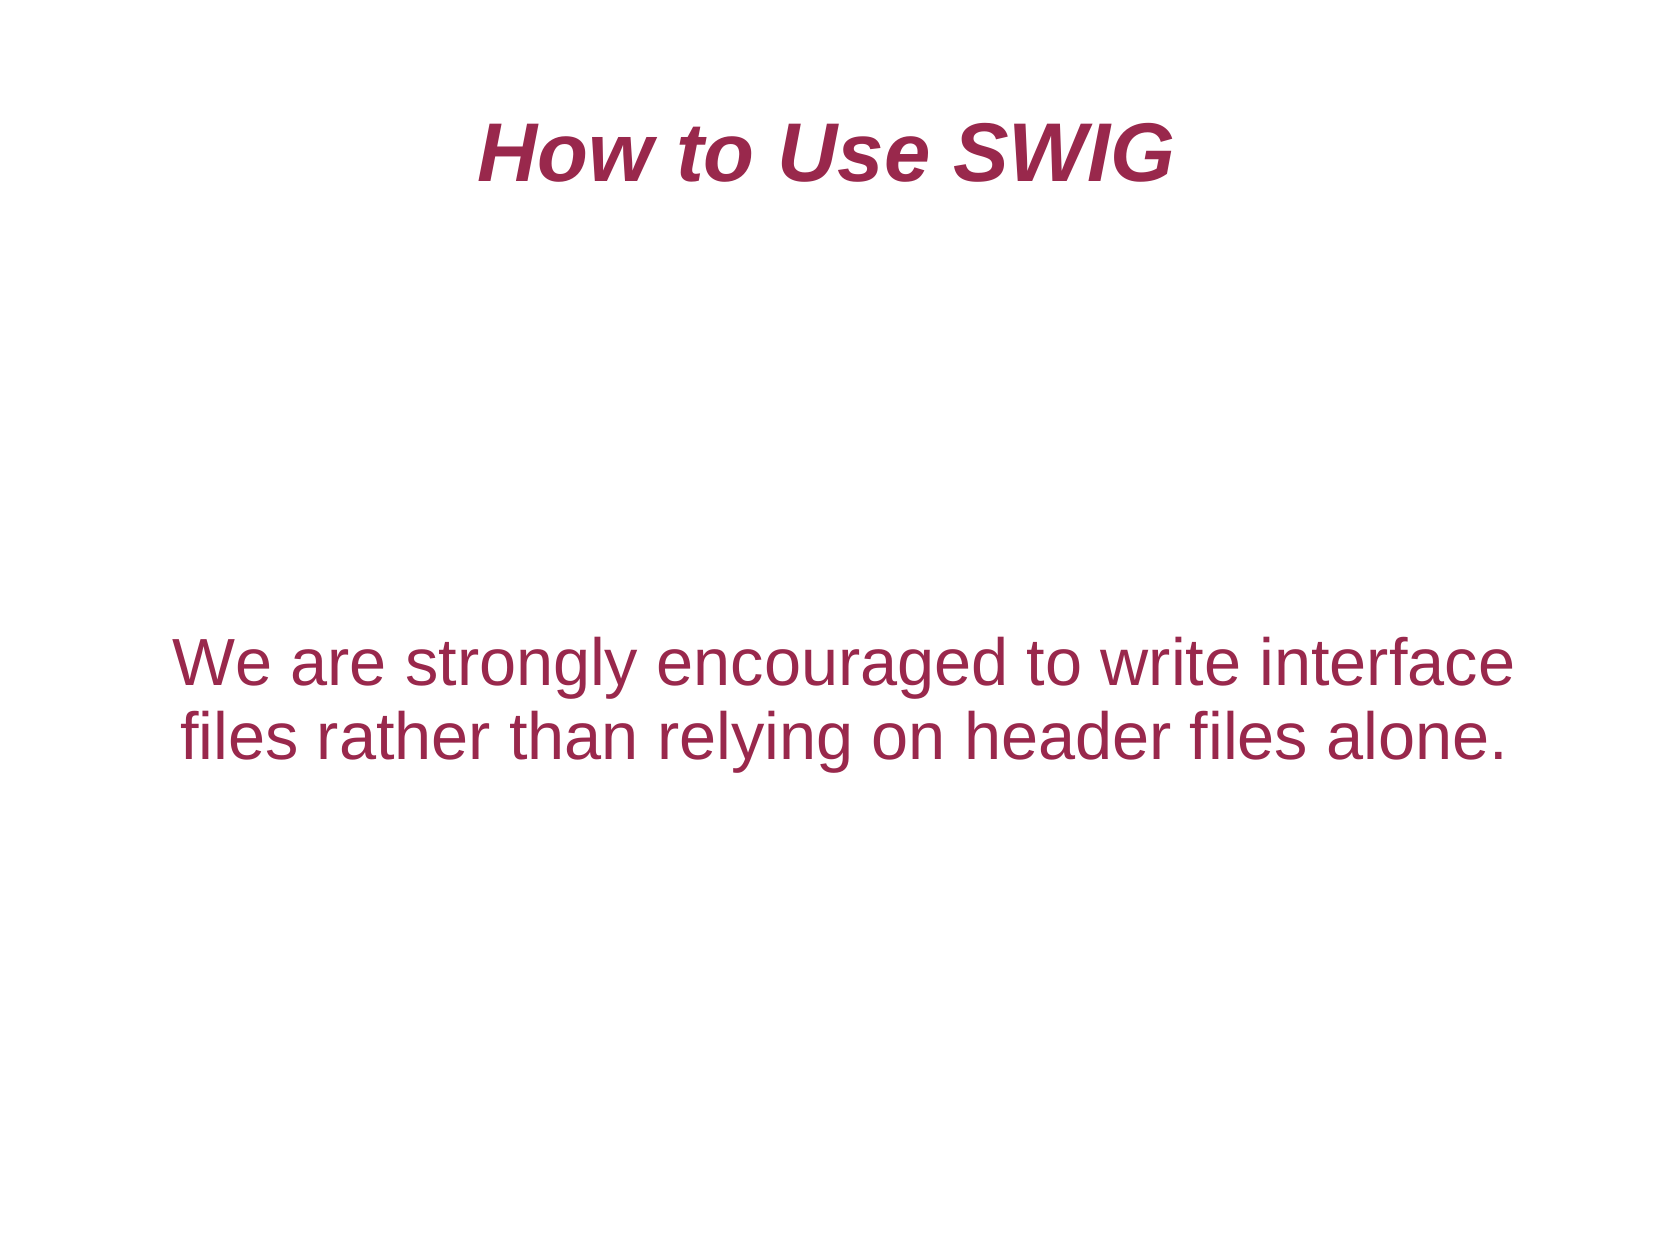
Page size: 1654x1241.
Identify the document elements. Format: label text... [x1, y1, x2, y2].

title How to Use SWIG [82, 49, 1571, 257]
subtitle We are strongly encouraged to write interface files rather than relying on header files alone. [82, 290, 1571, 1109]
